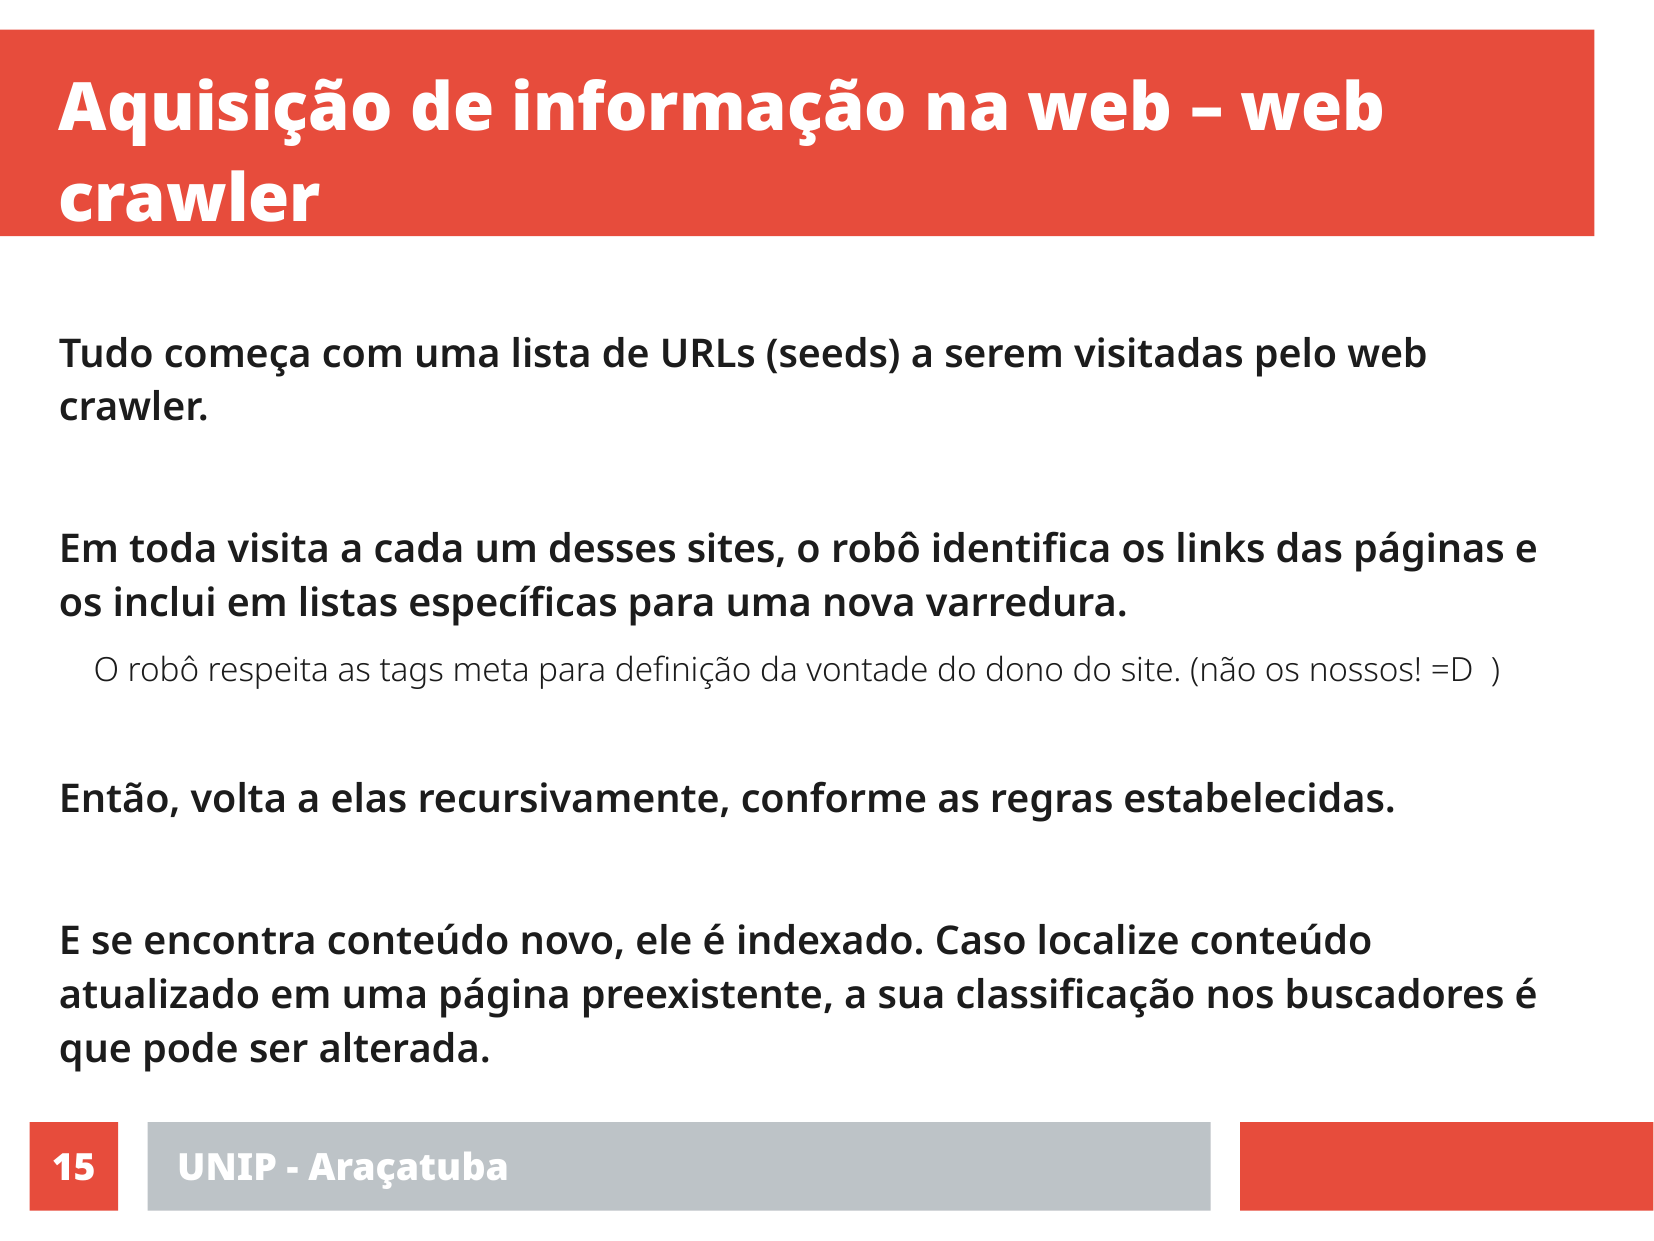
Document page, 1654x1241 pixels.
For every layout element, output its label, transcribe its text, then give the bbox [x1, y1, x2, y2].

list Tudo começa com uma lista de URLs (seeds) a serem visitadas pelo web crawler. Em toda visita a cada um desses sites, o robô identifica os links das páginas e os inclui em listas específicas para uma nova varredura. O robô respeita as tags meta para definição da vontade do dono do site. (não os nossos! =D ) Então, volta a elas recursivamente, conforme as regras estabelecidas. E se encontra conteúdo novo, ele é indexado. Caso localize conteúdo atualizado em uma página preexistente, a sua classificação nos buscadores é que pode ser alterada. [59, 324, 1565, 1093]
title Aquisição de informação na web – web crawler [59, 59, 1595, 207]
